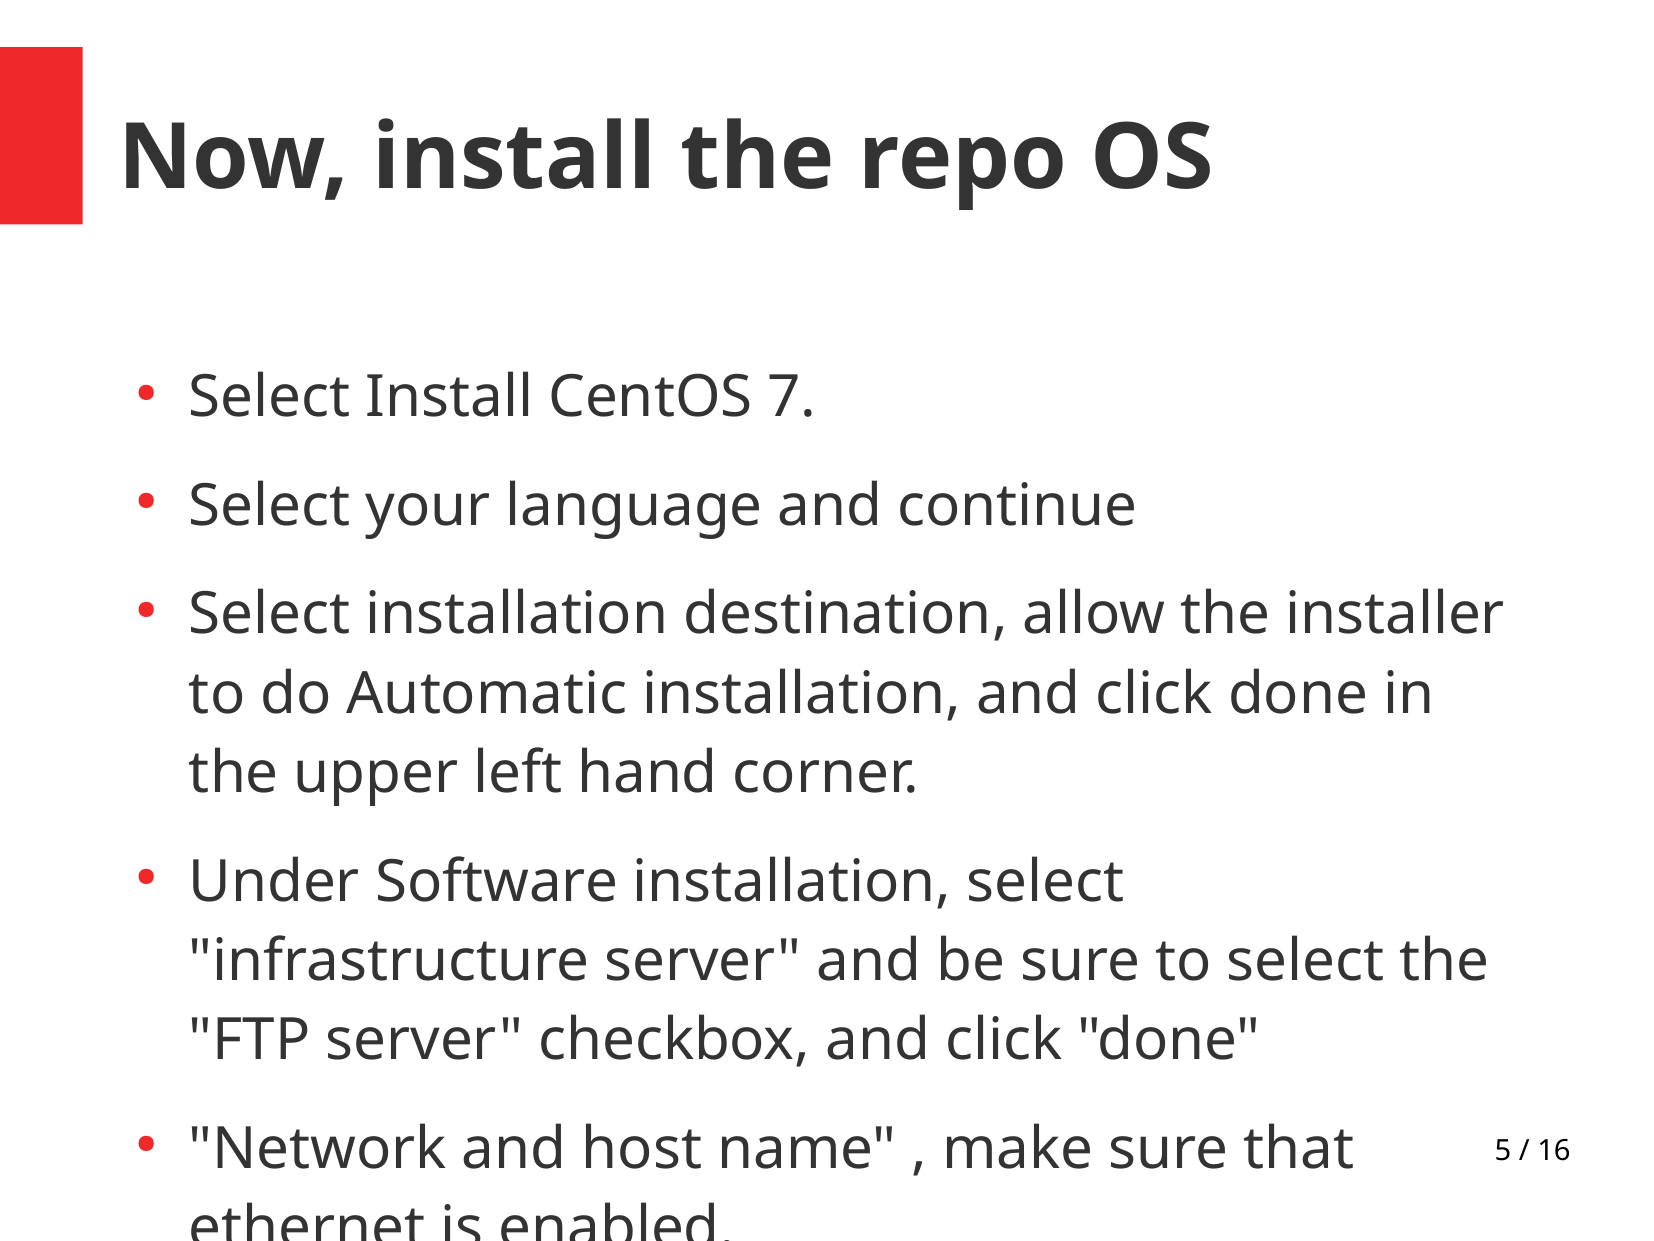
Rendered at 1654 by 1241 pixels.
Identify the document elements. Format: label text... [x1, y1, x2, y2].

title Now, install the repo OS [118, 49, 1571, 257]
list Select Install CentOS 7. Select your language and continue Select installation destination, allow the installer to do Automatic installation, and click done in the upper left hand corner. Under Software installation, select "infrastructure server" and be sure to select the "FTP server" checkbox, and click "done" "Network and host name" , make sure that ethernet is enabled. [118, 354, 1536, 1074]
